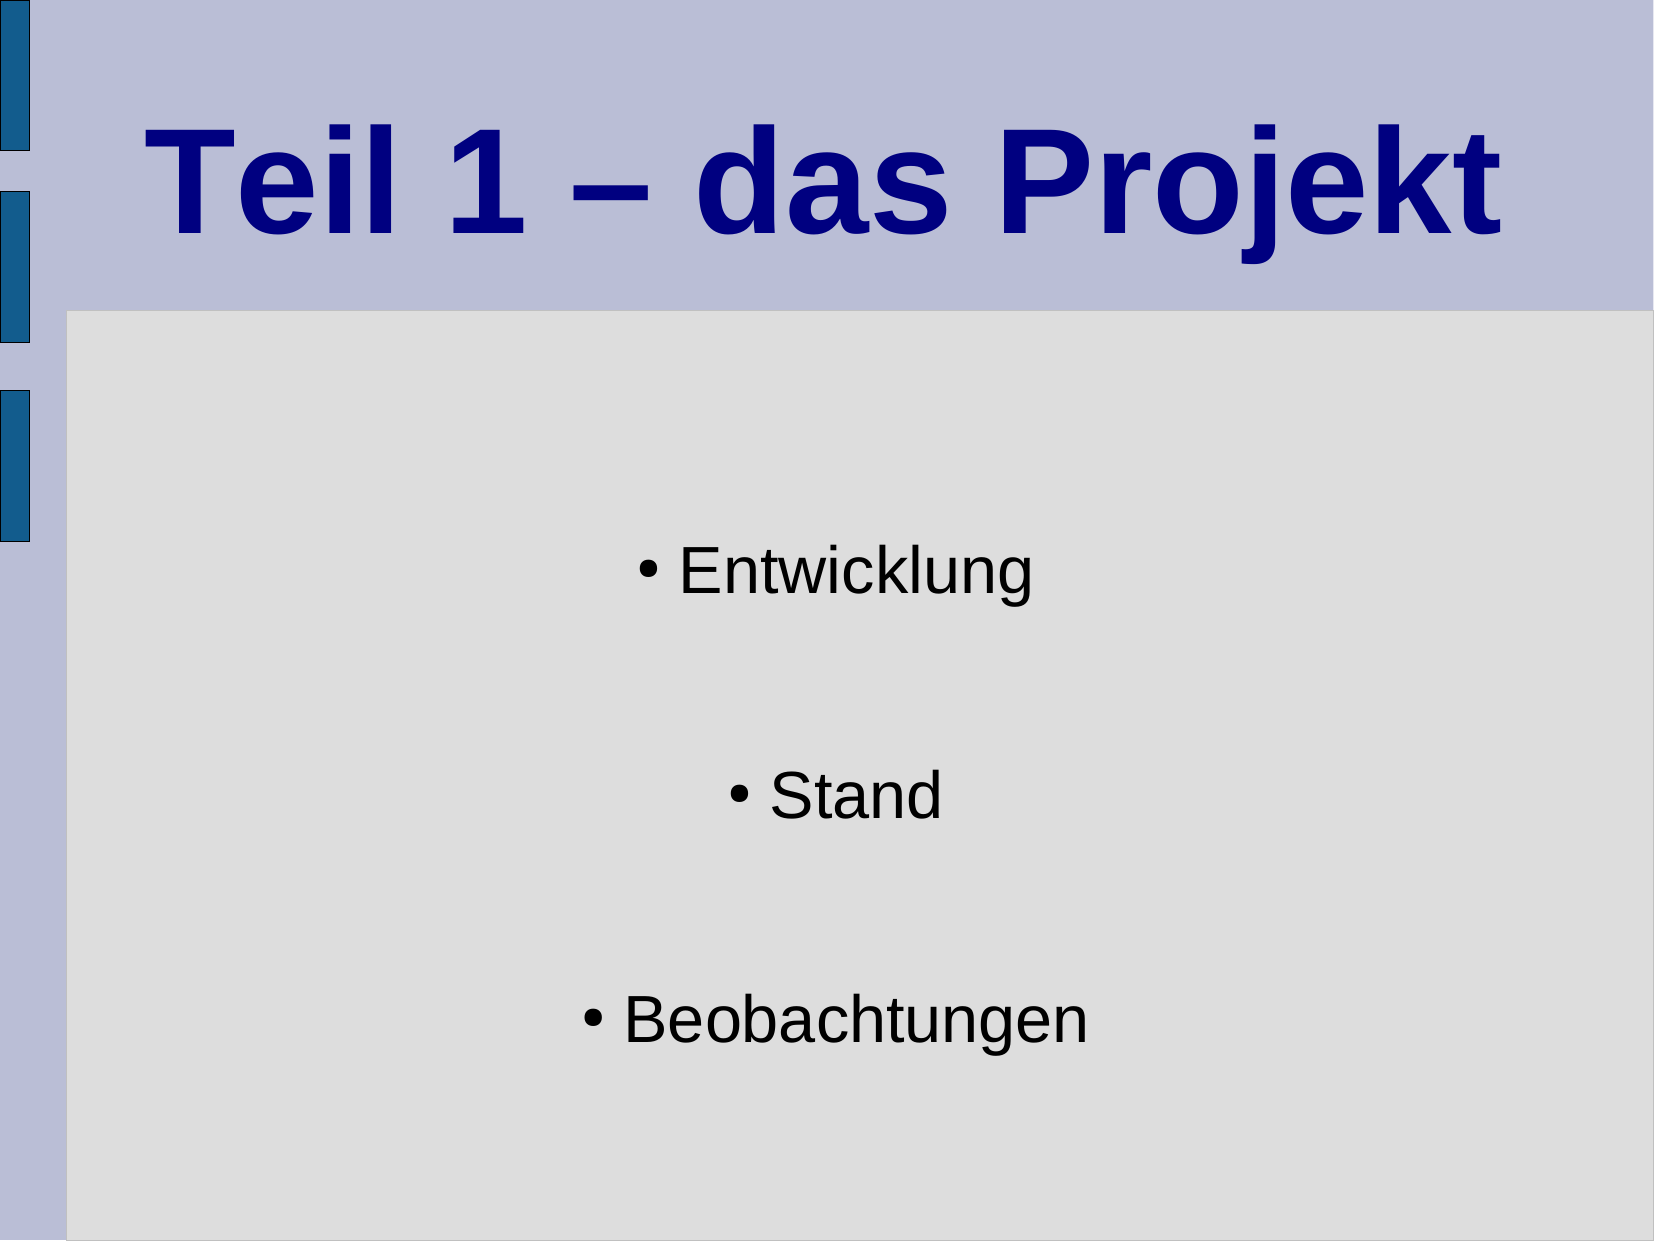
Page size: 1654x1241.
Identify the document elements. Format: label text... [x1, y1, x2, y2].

list Entwicklung Stand Beobachtungen [76, 383, 1595, 1203]
title Teil 1 – das Projekt [118, 78, 1531, 286]
